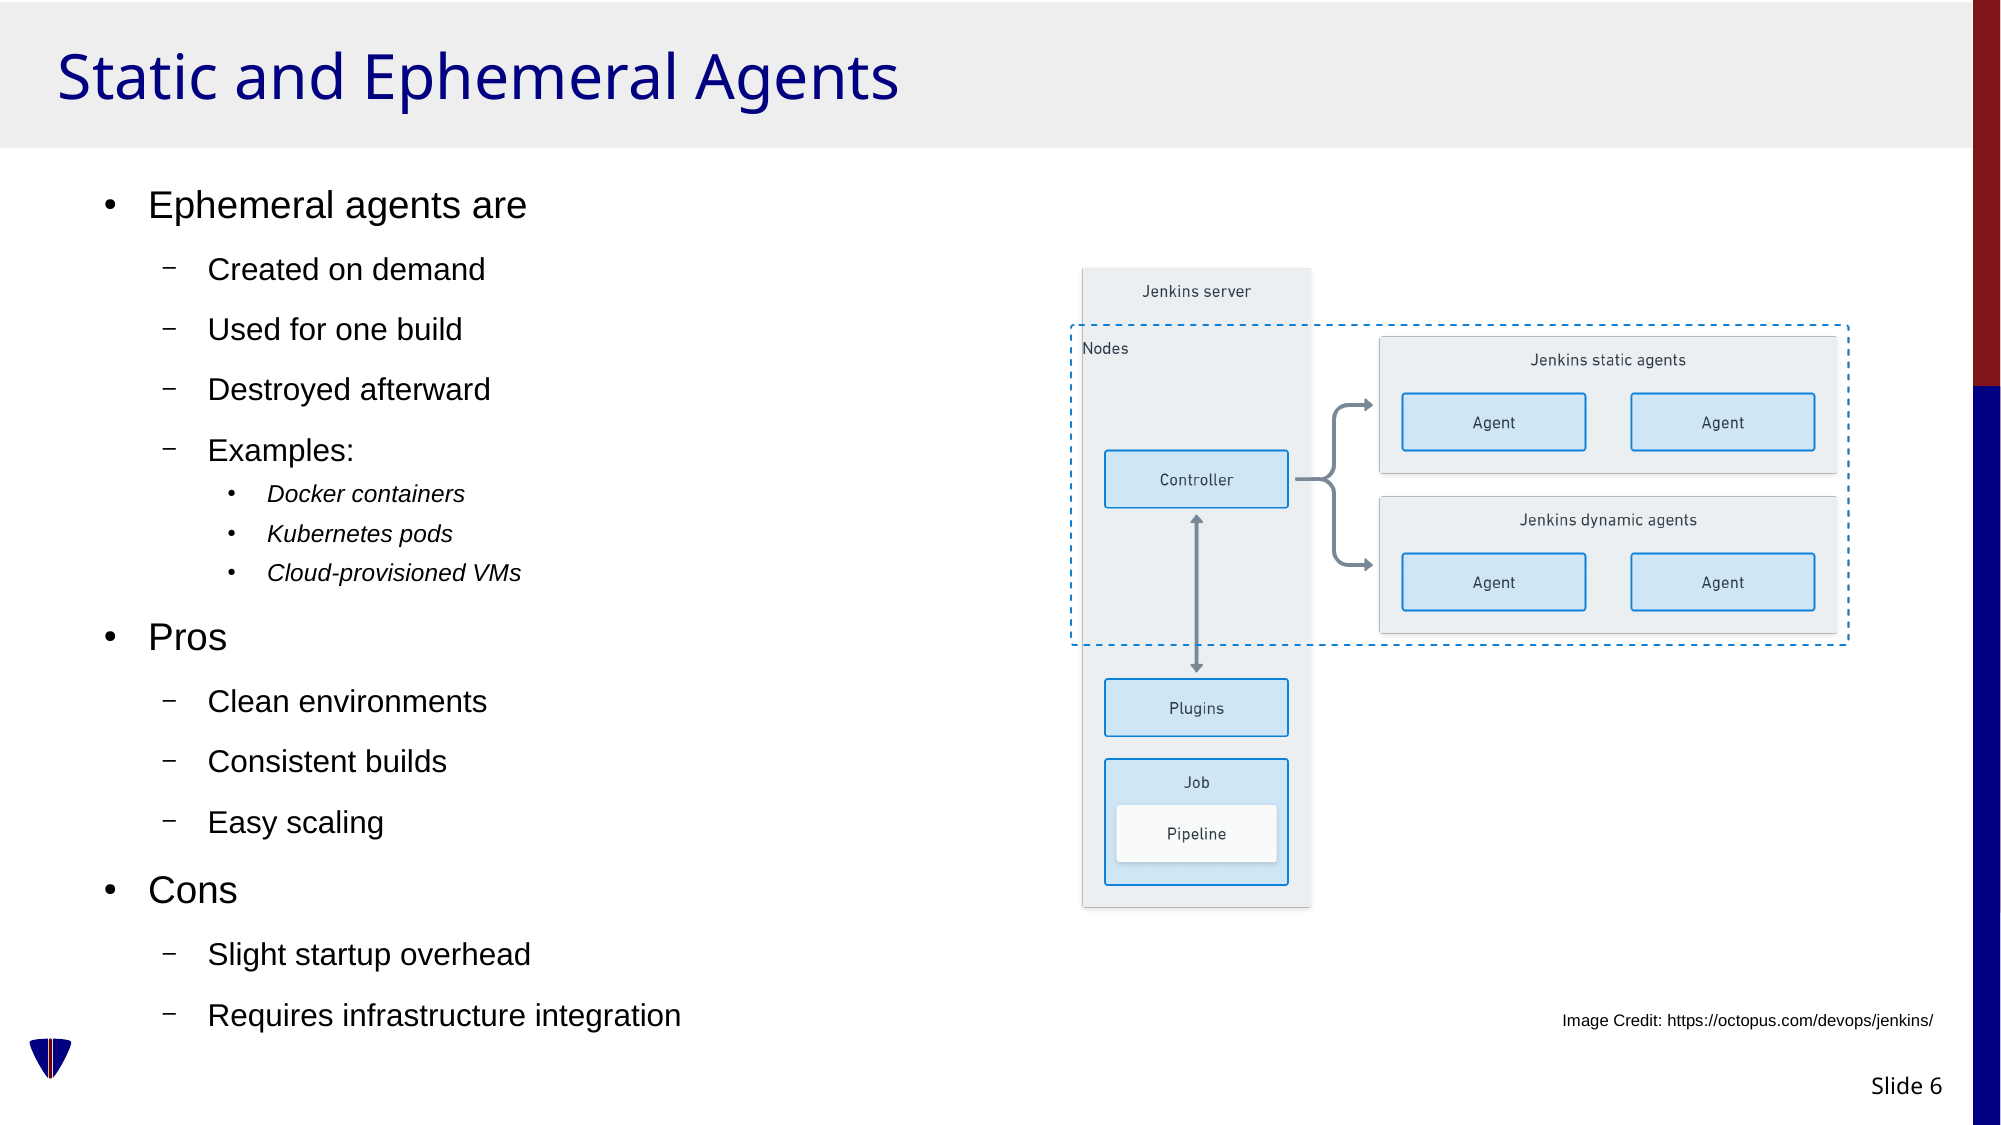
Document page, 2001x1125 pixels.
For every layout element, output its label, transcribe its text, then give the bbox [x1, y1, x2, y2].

title Static and Ephemeral Agents [0, 2, 1973, 148]
text_box Image Credit: https://octopus.com/devops/jenkins/ [1269, 1003, 1949, 1063]
list Ephemeral agents are Created on demand Used for one build Destroyed afterward Examples: Docker containers Kubernetes pods Cloud-provisioned VMs Pros Clean environments Consistent builds Easy scaling Cons Slight startup overhead Requires infrastructure integration [88, 177, 1004, 1034]
picture [1062, 259, 1857, 916]
